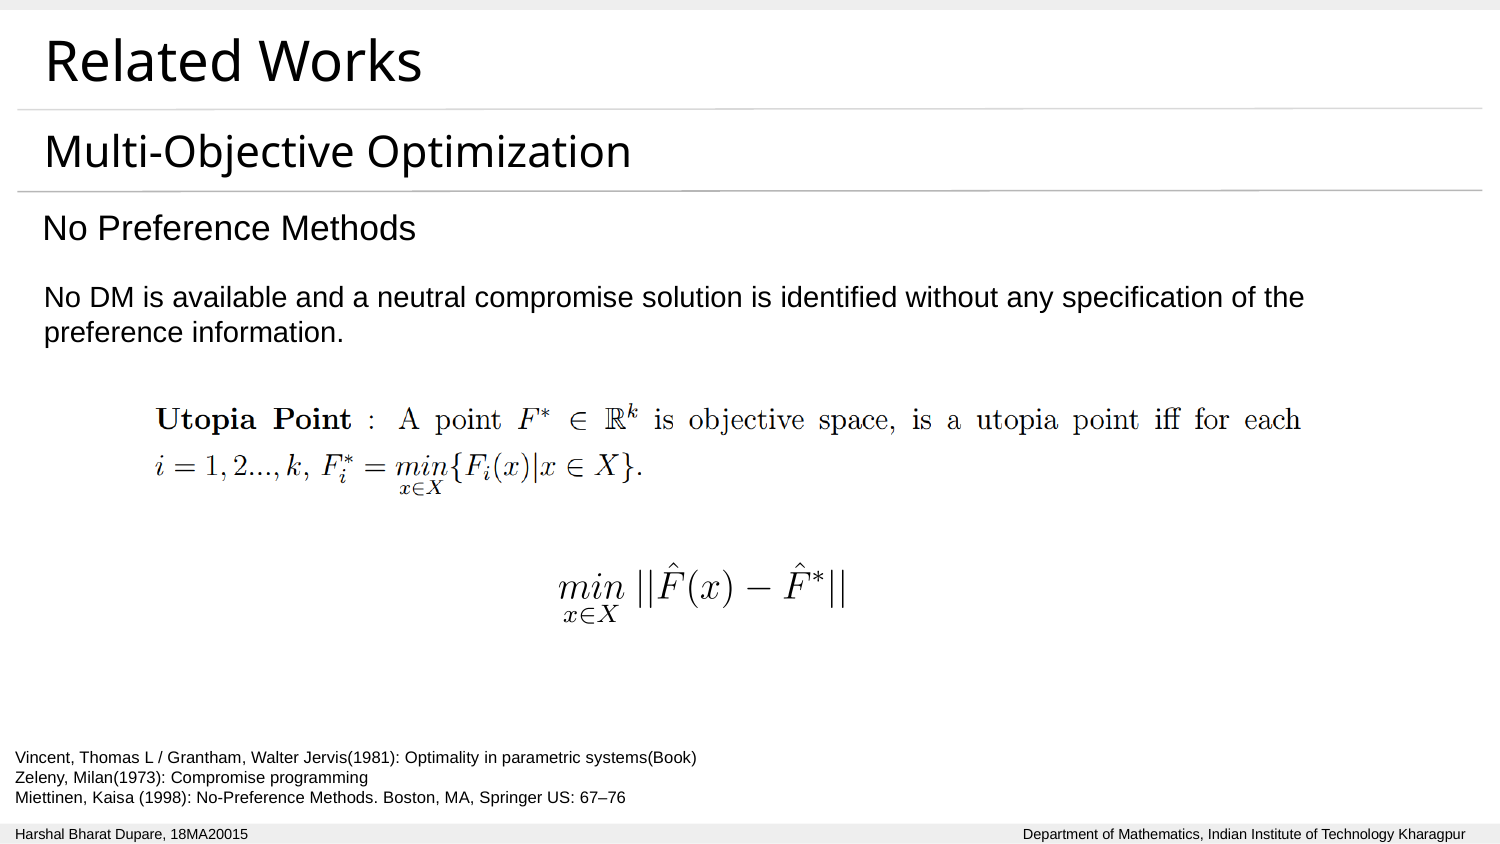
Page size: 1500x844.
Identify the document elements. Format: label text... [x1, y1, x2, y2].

text_box Harshal Bharat Dupare, 18MA20015 Department of Mathematics, Indian Institute of Technology Kharagpur [0, 823, 1500, 844]
text_box [0, 0, 1500, 10]
text_box No Preference Methods [17, 190, 510, 263]
picture [528, 532, 887, 656]
text_box Multi-Objective Optimization [17, 108, 1282, 191]
picture [129, 379, 1319, 504]
text_box Related Works [0, 10, 1500, 108]
text_box No DM is available and a neutral compromise solution is identified without any specification of the preference information. [29, 263, 1420, 364]
text_box Vincent, Thomas L / Grantham, Walter Jervis(1981): Optimality in parametric systems(Book) Zeleny, Milan(1973): Compromise programming Miettinen, Kaisa (1998): No-Preference Methods. Boston, MA, Springer US: 67–76 [0, 731, 1500, 822]
